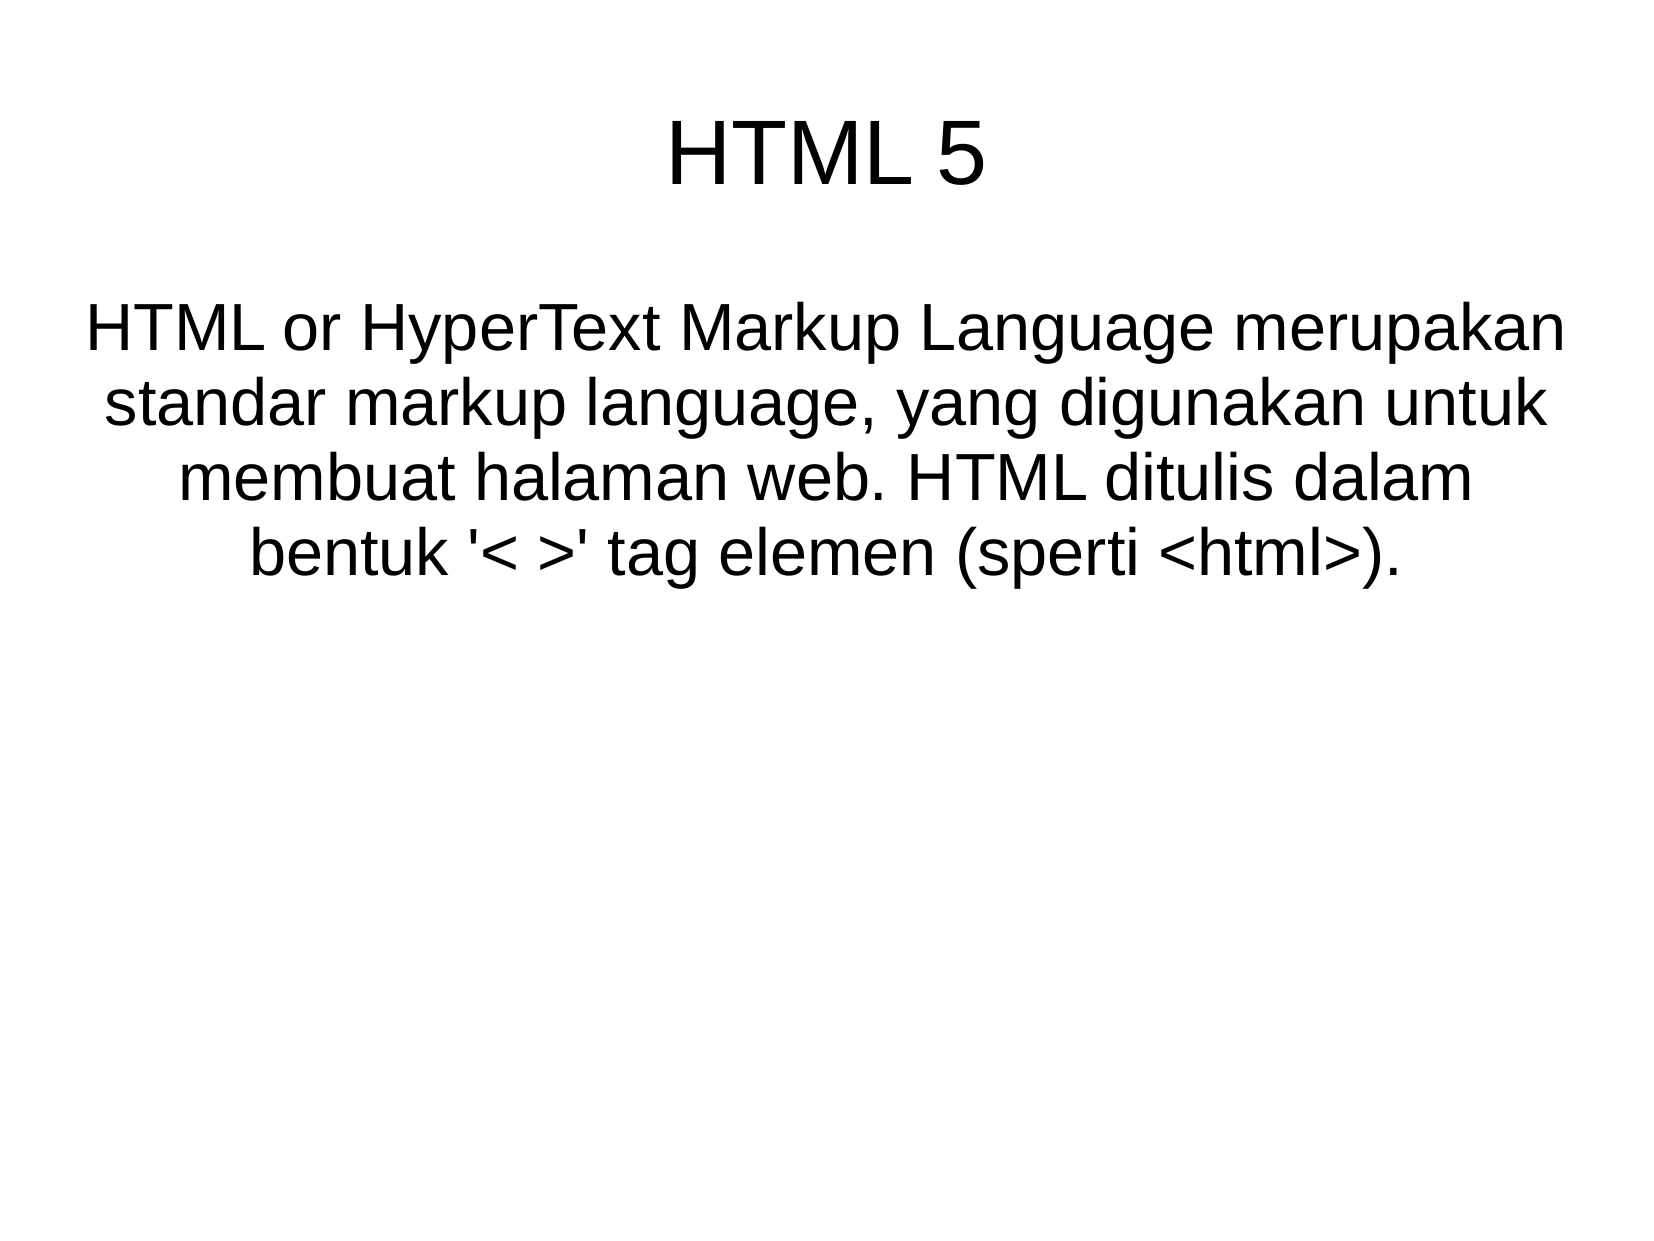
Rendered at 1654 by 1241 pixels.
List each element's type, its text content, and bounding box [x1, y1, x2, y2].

title HTML 5 [82, 49, 1571, 257]
list HTML or HyperText Markup Language merupakan standar markup language, yang digunakan untuk membuat halaman web. HTML ditulis dalam bentuk '< >' tag elemen (sperti <html>). [82, 290, 1571, 1010]
